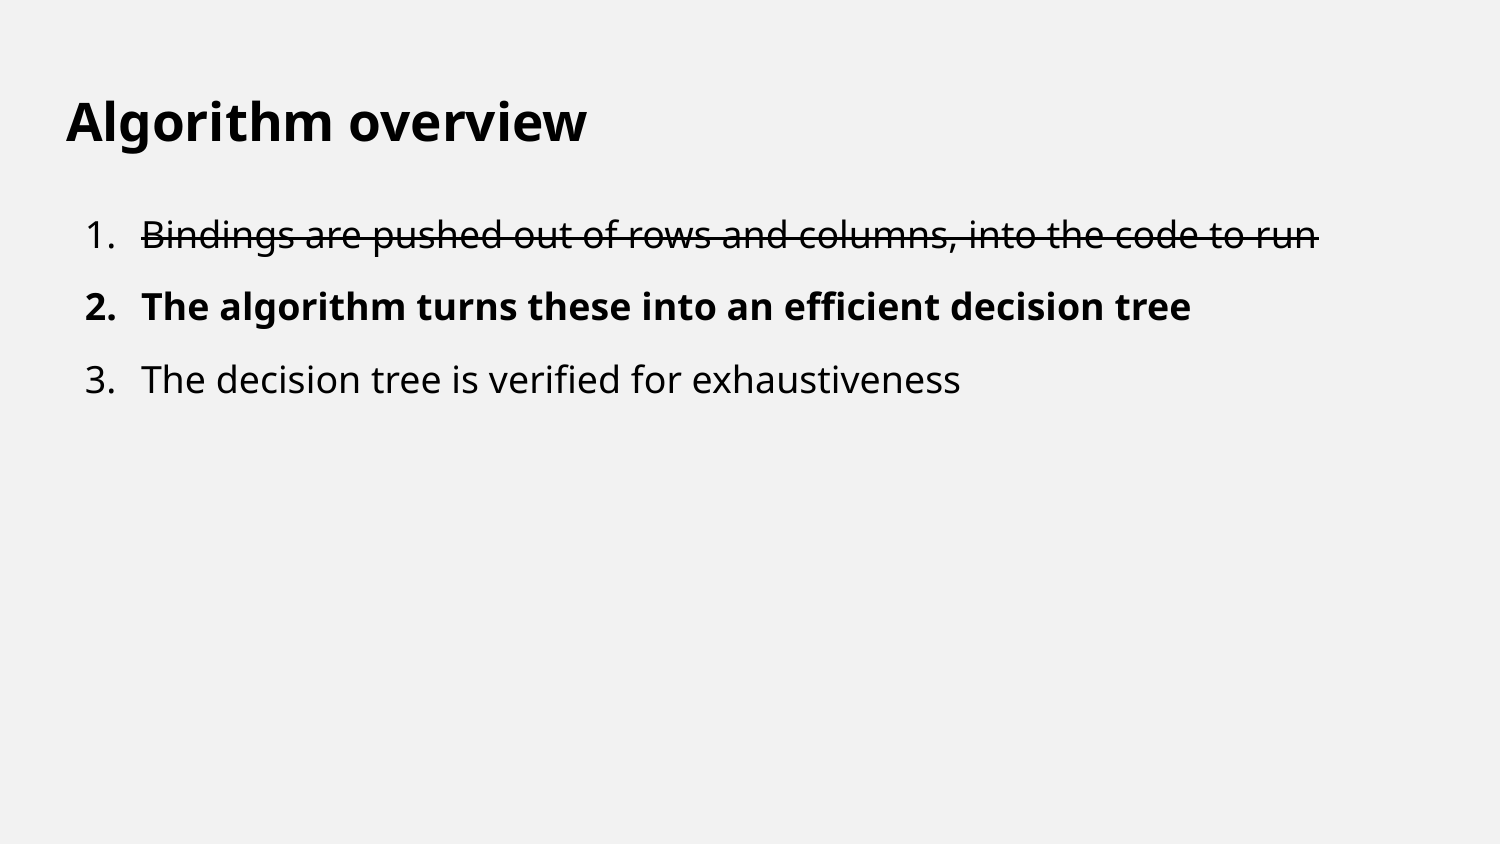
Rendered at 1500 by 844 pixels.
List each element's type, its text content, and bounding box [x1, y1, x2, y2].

title Algorithm overview [51, 72, 1449, 167]
list Bindings are pushed out of rows and columns, into the code to run The algorithm turns these into an efficient decision tree The decision tree is verified for exhaustiveness [51, 189, 1449, 750]
